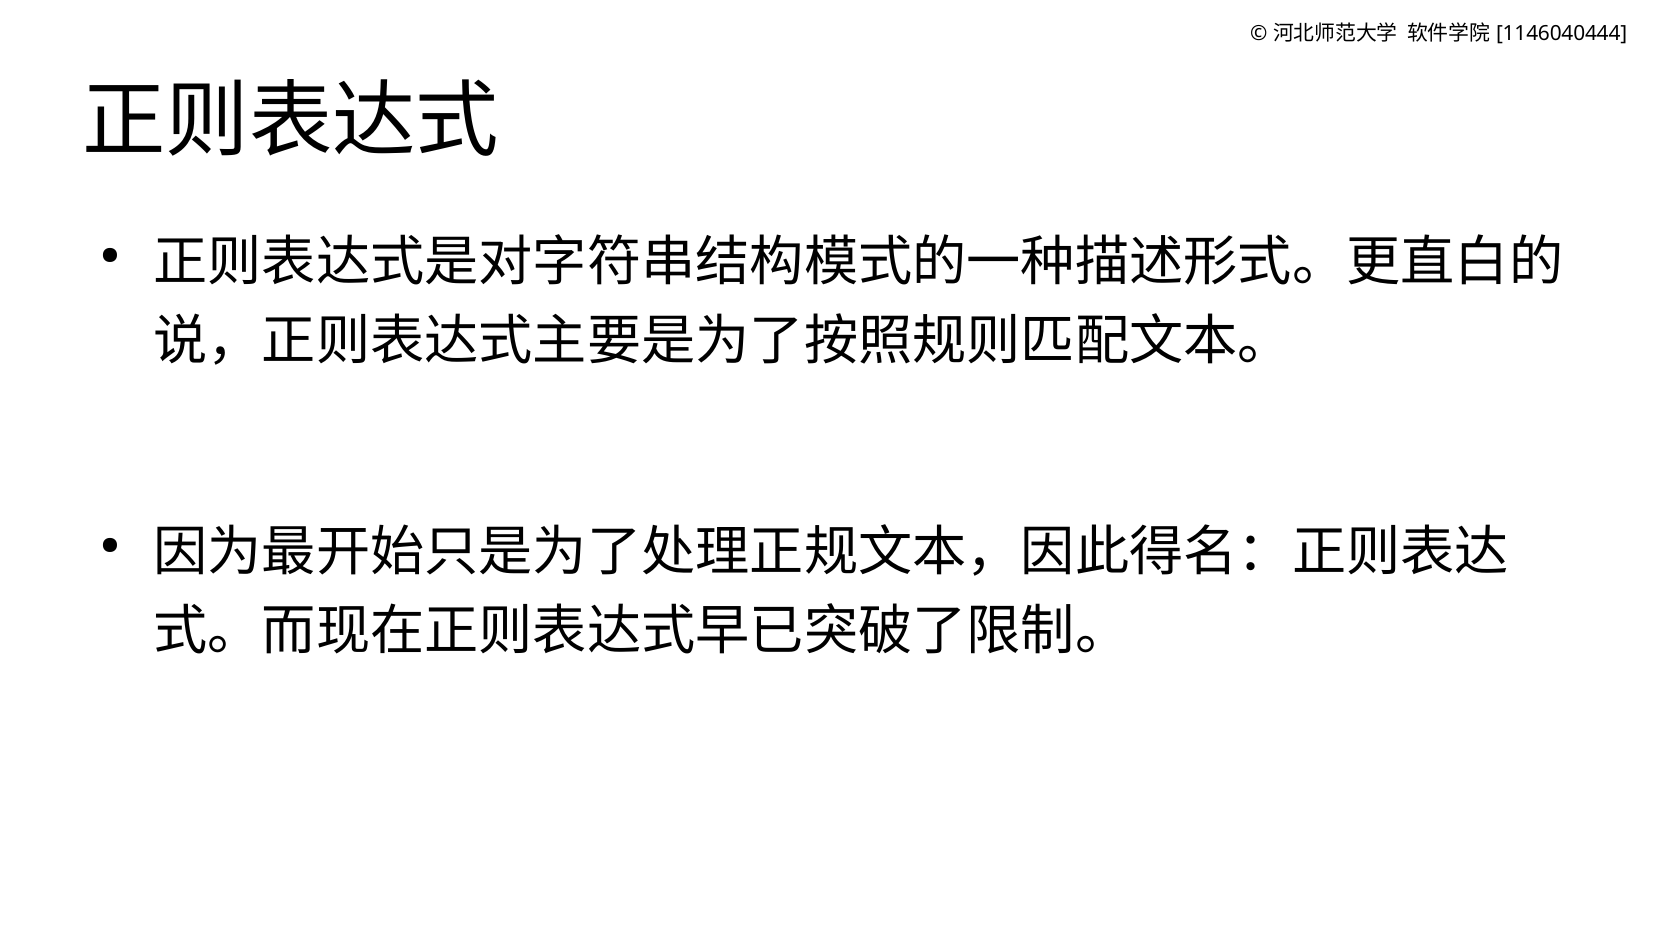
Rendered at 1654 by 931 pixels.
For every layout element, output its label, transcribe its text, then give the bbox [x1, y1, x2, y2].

list 正则表达式是对字符串结构模式的一种描述形式。更直白的说，正则表达式主要是为了按照规则匹配文本。 因为最开始只是为了处理正规文本，因此得名：正则表达式。而现在正则表达式早已突破了限制。 [82, 217, 1571, 758]
title 正则表达式 [82, 37, 1571, 189]
